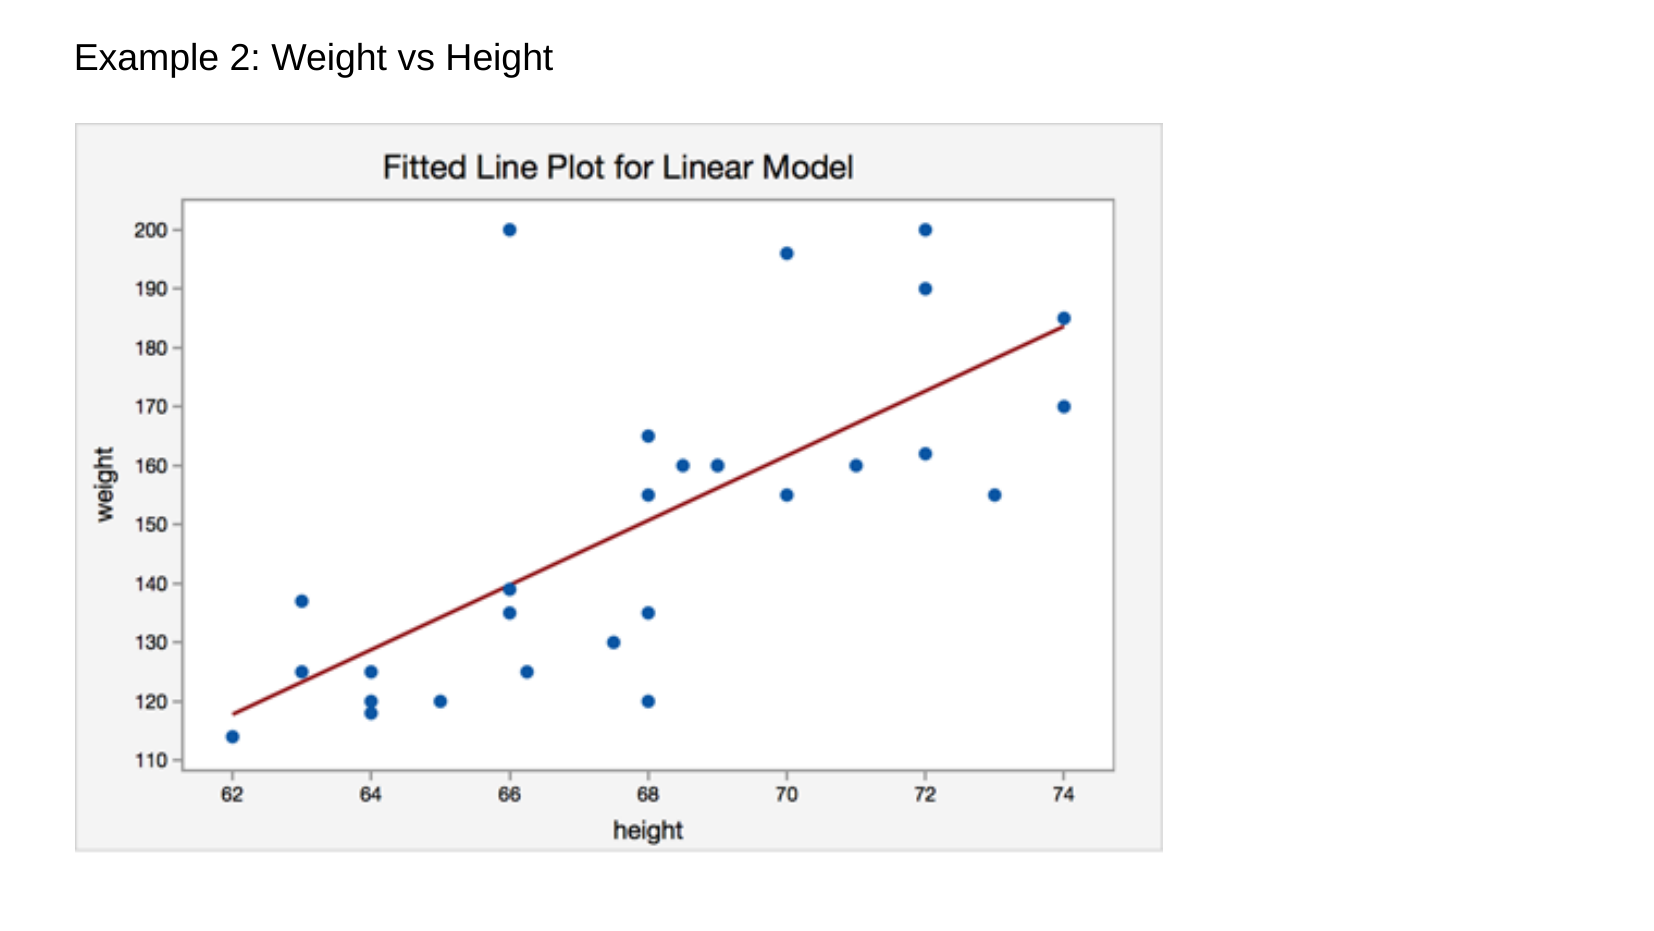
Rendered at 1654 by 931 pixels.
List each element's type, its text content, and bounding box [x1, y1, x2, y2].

picture [75, 123, 1163, 857]
text_box Example 2: Weight vs Height [59, 29, 1034, 87]
